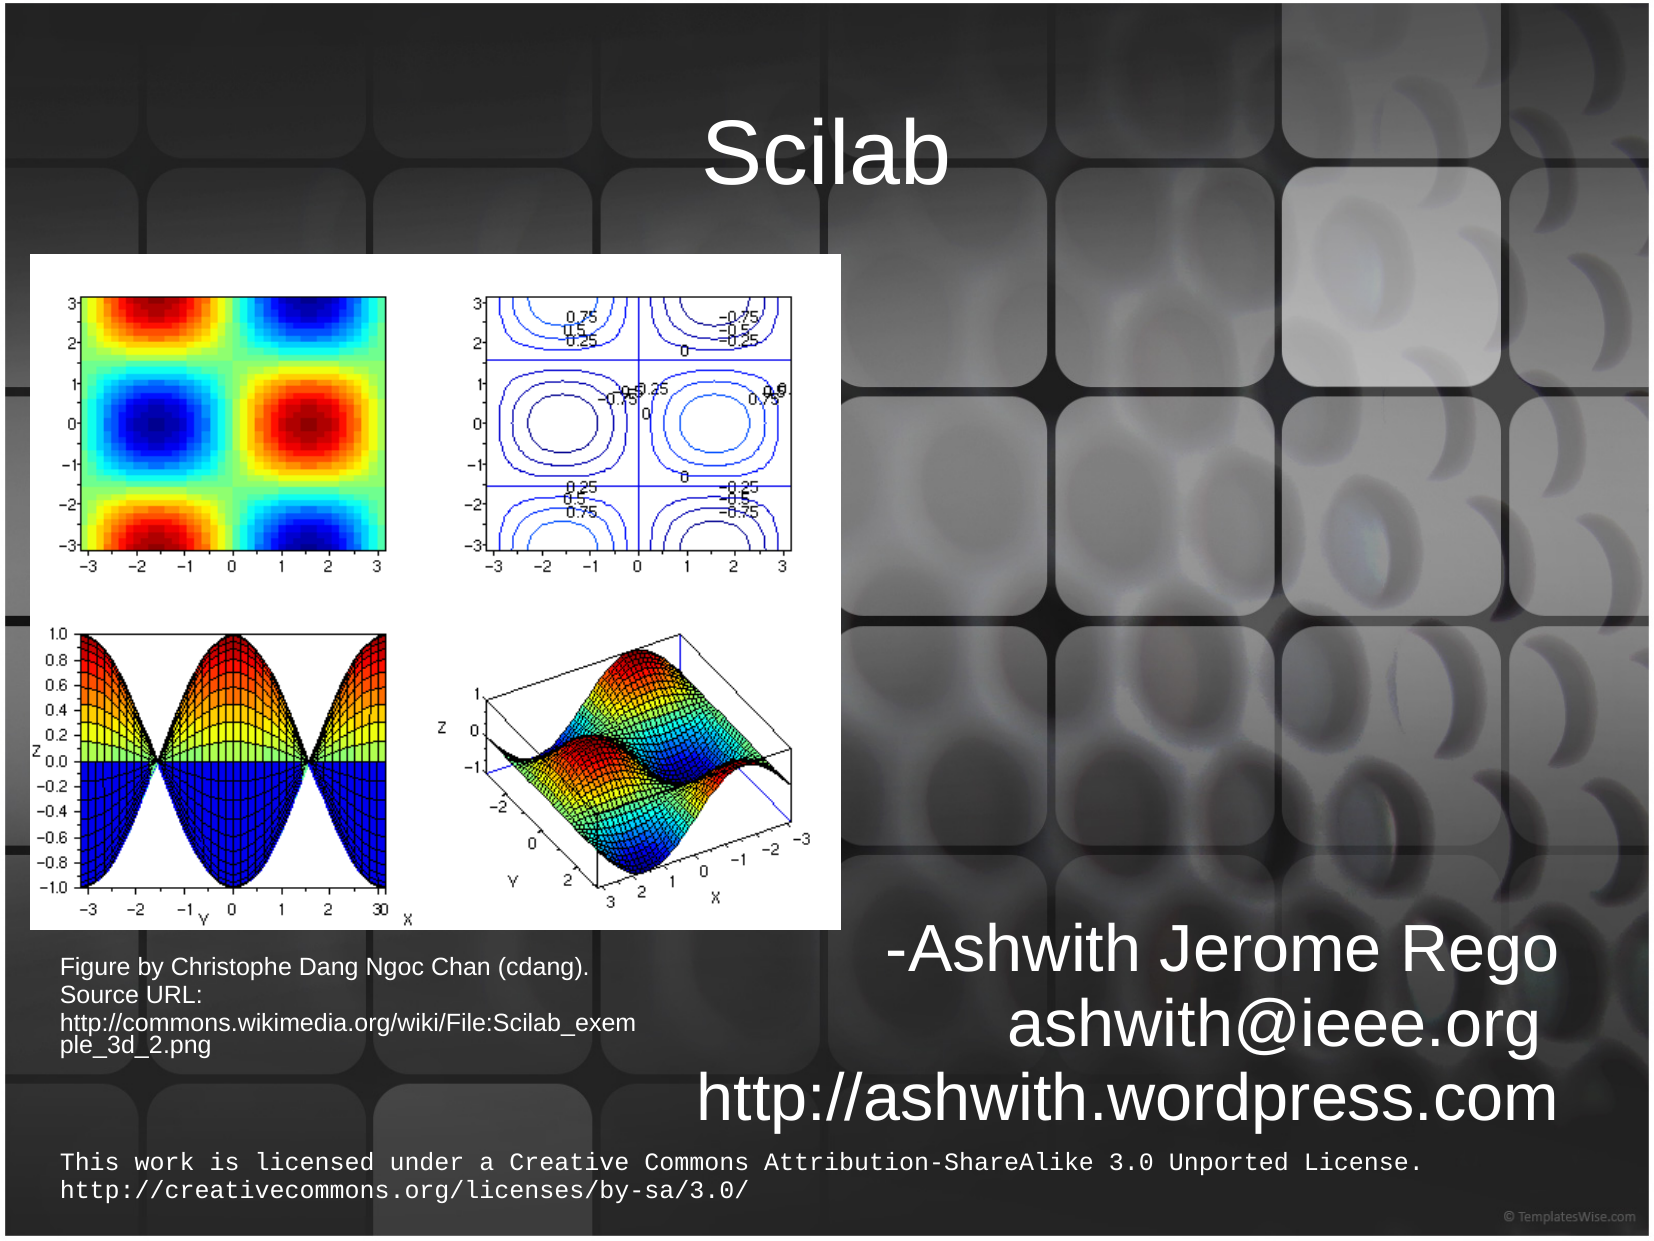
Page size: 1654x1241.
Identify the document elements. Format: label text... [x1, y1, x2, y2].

title Scilab [82, 49, 1571, 257]
text_box This work is licensed under a Creative Commons Attribution-ShareAlike 3.0 Unported License. http://creativecommons.org/licenses/by-sa/3.0/ [45, 1142, 1517, 1241]
subtitle -Ashwith Jerome Rego ashwith@ieee.org http://ashwith.wordpress.com [71, 865, 1561, 1181]
picture [0, 0, 1654, 1241]
text_box Figure by Christophe Dang Ngoc Chan (cdang). Source URL: http://commons.wikimedia.org/wiki/File:Scilab_exemple_3d_2.png [45, 945, 661, 1072]
